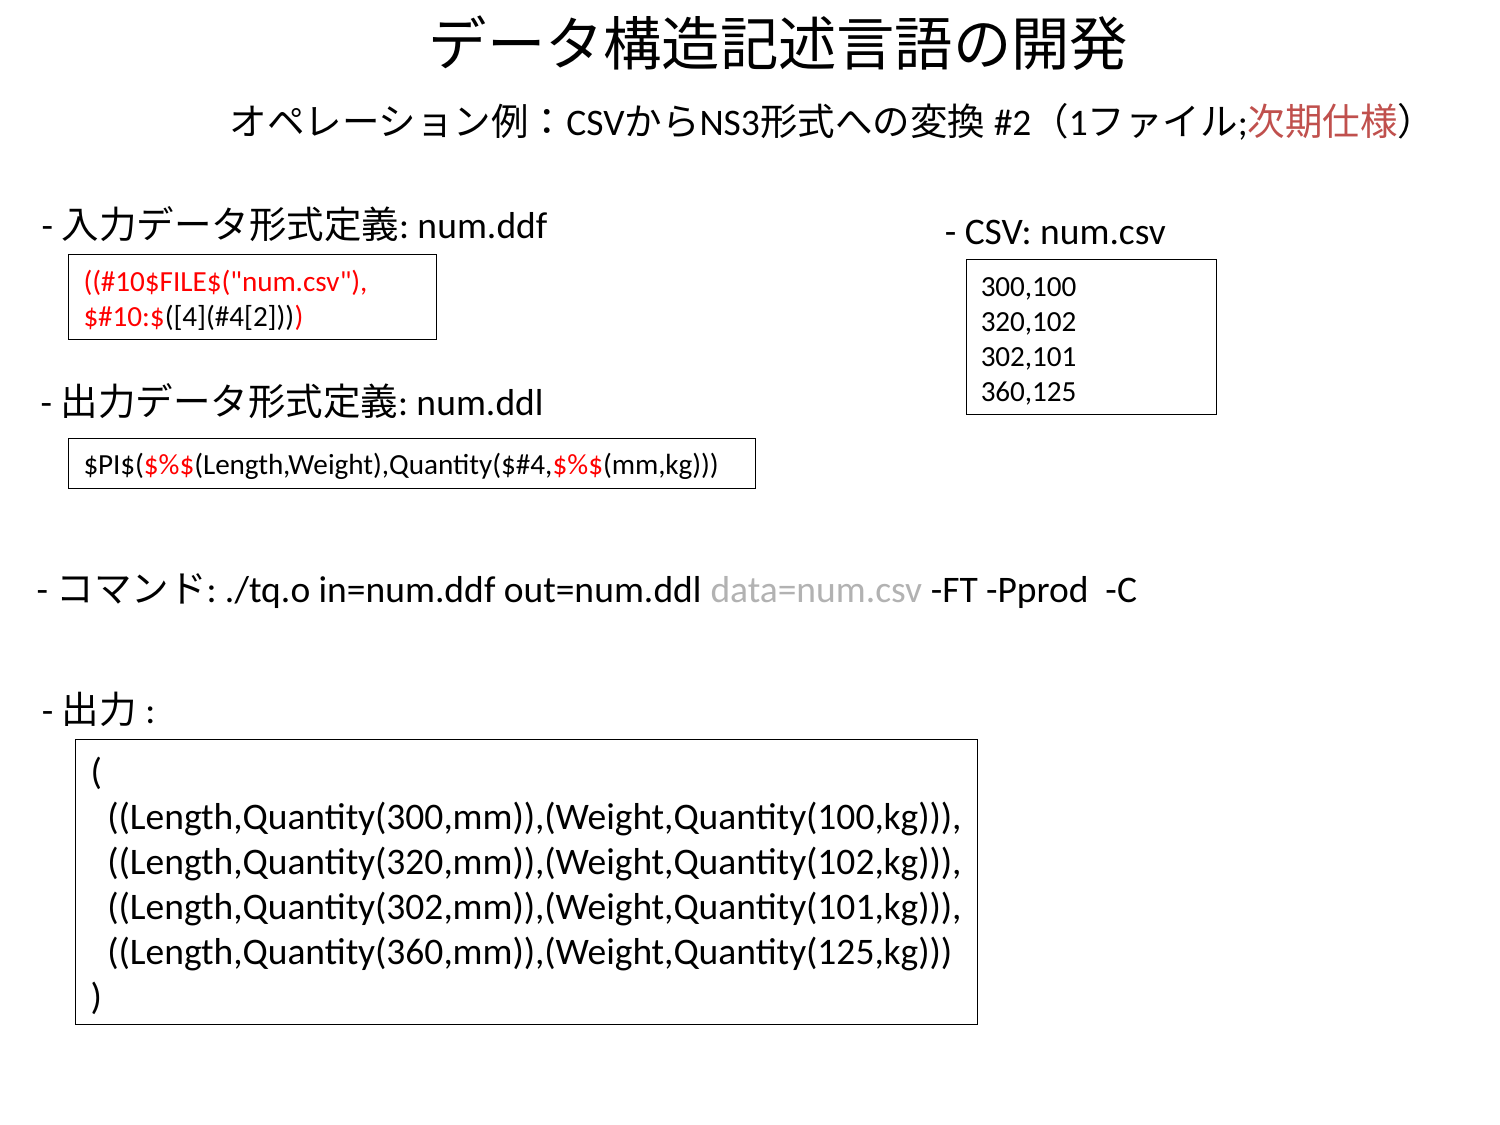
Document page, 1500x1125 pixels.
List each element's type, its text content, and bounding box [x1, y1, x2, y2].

text_box データ構造記述言語の開発 [414, 0, 1143, 85]
text_box - 入力データ形式定義: num.ddf [26, 194, 563, 254]
text_box - CSV: num.csv [930, 199, 1181, 260]
text_box $PI$($%$(Length,Weight),Quantity($#4,$%$(mm,kg))) [68, 438, 756, 489]
text_box - 出力 : [27, 678, 179, 739]
text_box ((#10$FILE$("num.csv"), $#10:$([4](#4[2]))) [68, 254, 437, 340]
text_box - コマンド: ./tq.o in=num.ddf out=num.ddl data=num.csv -FT -Pprod -C [21, 557, 1153, 618]
text_box - 出力データ形式定義: num.ddl [25, 370, 559, 431]
text_box ( ((Length,Quantity(300,mm)),(Weight,Quantity(100,kg))), ((Length,Quantity(320,mm)),(Weight,Quantity(102,kg))), ((Length,Quantity(302,mm)),(Weight,Quantity(101,kg))), ((Length,Quantity(360,mm)),(Weight,Quantity(125,kg))) ) [75, 739, 978, 1025]
text_box 300,100 320,102 302,101 360,125 [966, 259, 1217, 415]
text_box オペレーション例：CSVからNS3形式への変換 #2（1ファイル;次期仕様） [214, 90, 1451, 151]
